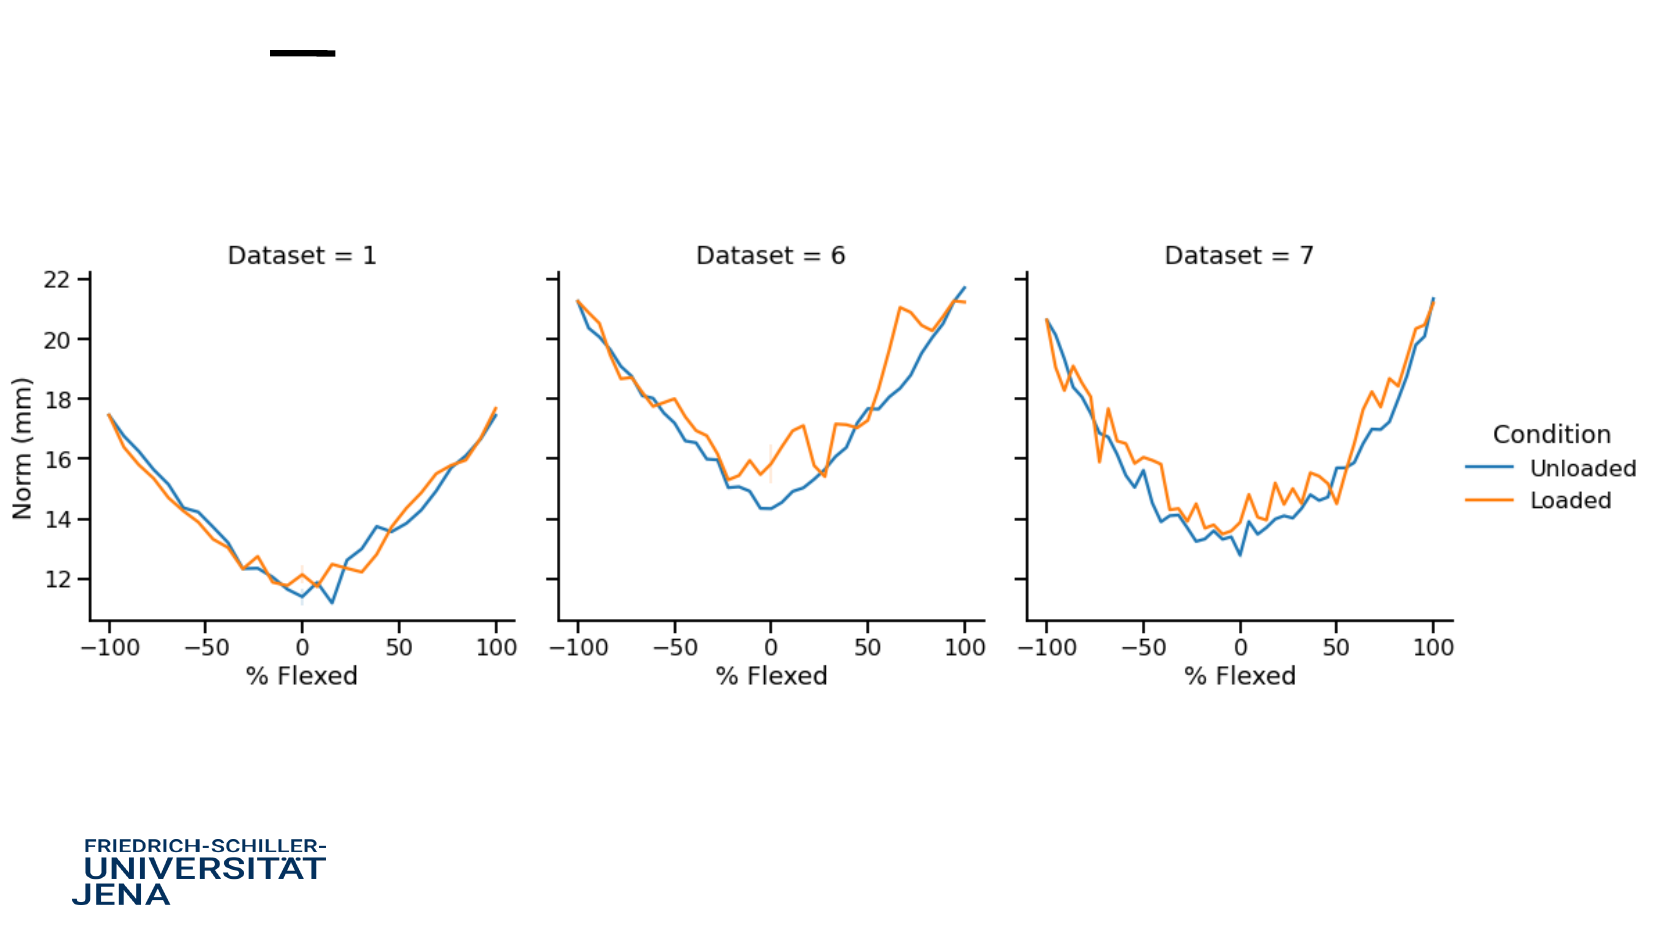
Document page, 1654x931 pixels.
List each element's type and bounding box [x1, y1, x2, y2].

picture [72, 839, 326, 905]
picture [3, 235, 1654, 700]
